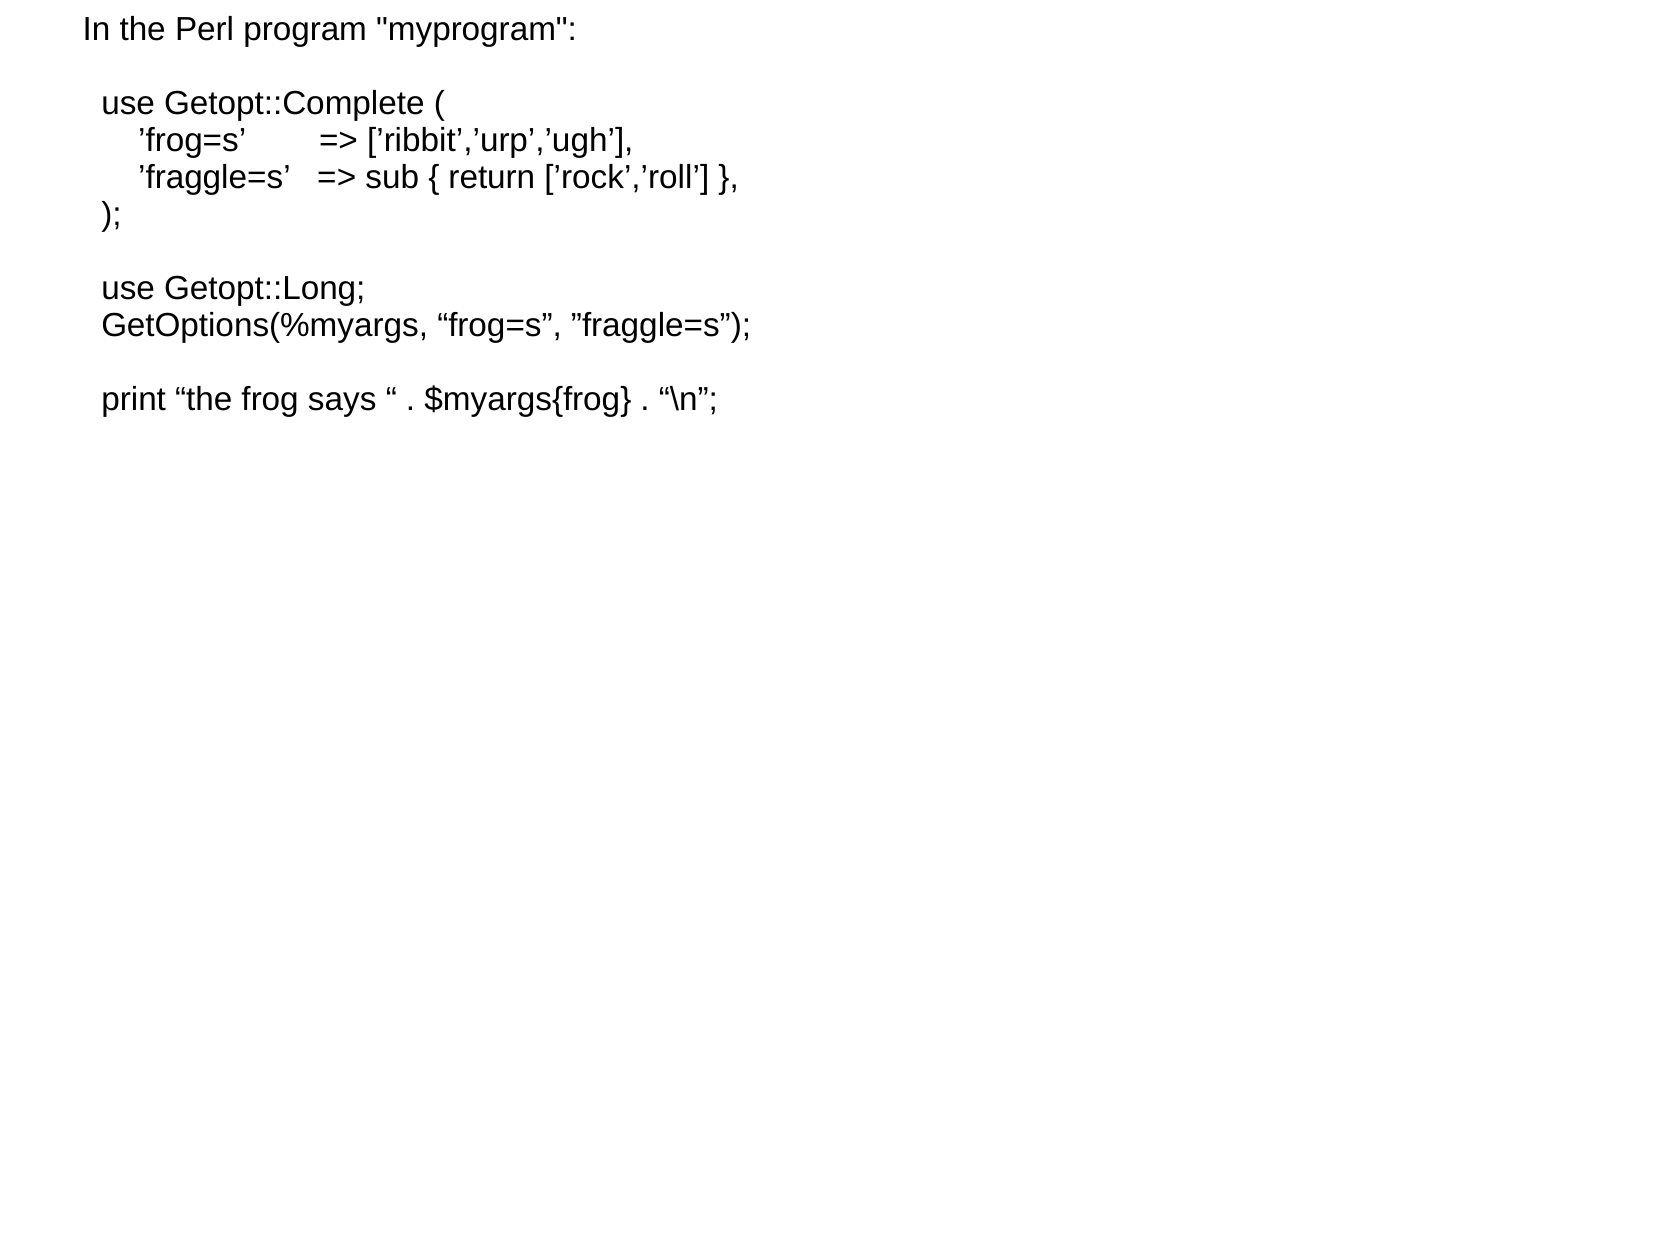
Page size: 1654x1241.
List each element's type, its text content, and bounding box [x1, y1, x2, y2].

subtitle In the Perl program "myprogram": use Getopt::Complete ( ’frog=s’ => [’ribbit’,’urp’,’ugh’], ’fraggle=s’ => sub { return [’rock’,’roll’] }, ); use Getopt::Long; GetOptions(%myargs, “frog=s”, ”fraggle=s”); print “the frog says “ . $myargs{frog} . “\n”; [82, 10, 1571, 1070]
